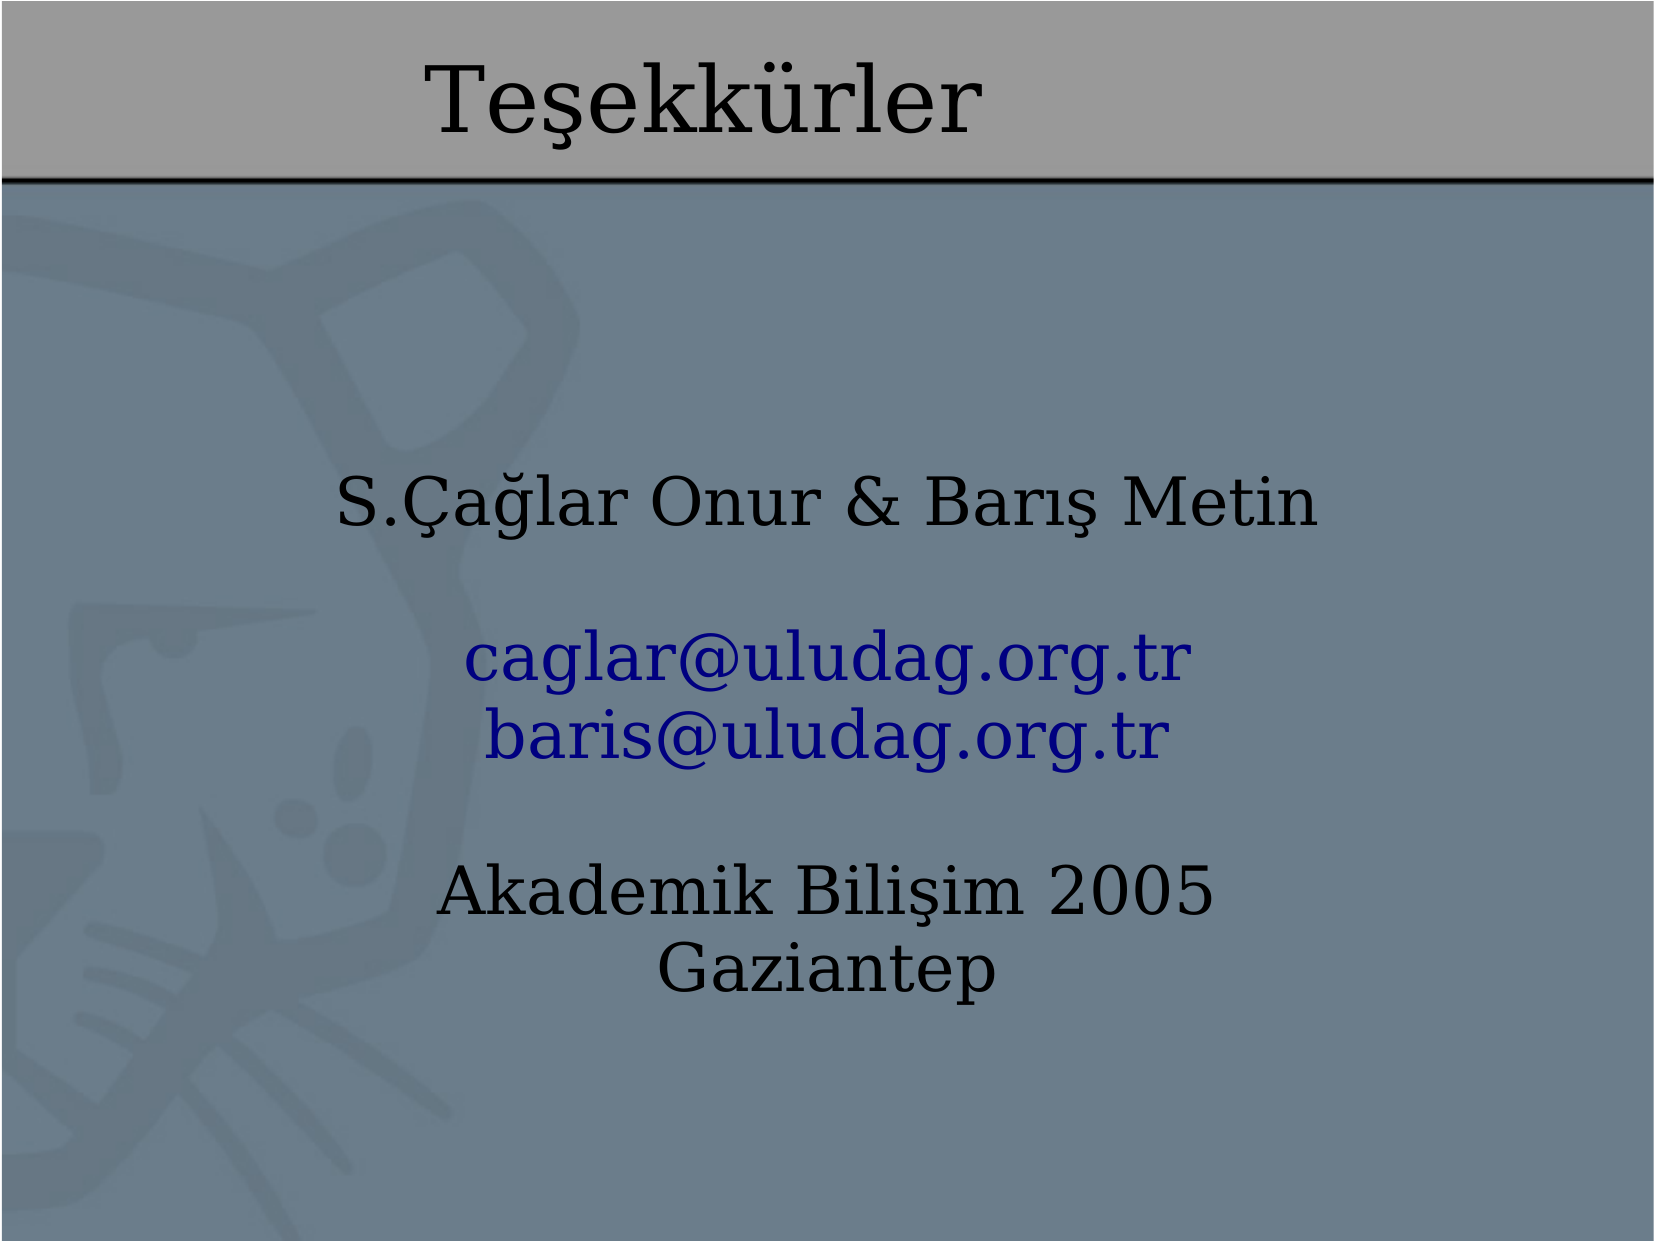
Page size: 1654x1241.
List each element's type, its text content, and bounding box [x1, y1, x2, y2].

subtitle S.Çağlar Onur & Barış Metin caglar@uludag.org.tr baris@uludag.org.tr Akademik Bilişim 2005 Gaziantep [121, 344, 1534, 1127]
title Teşekkürler [0, 0, 1410, 204]
picture [1, 1, 1654, 1241]
